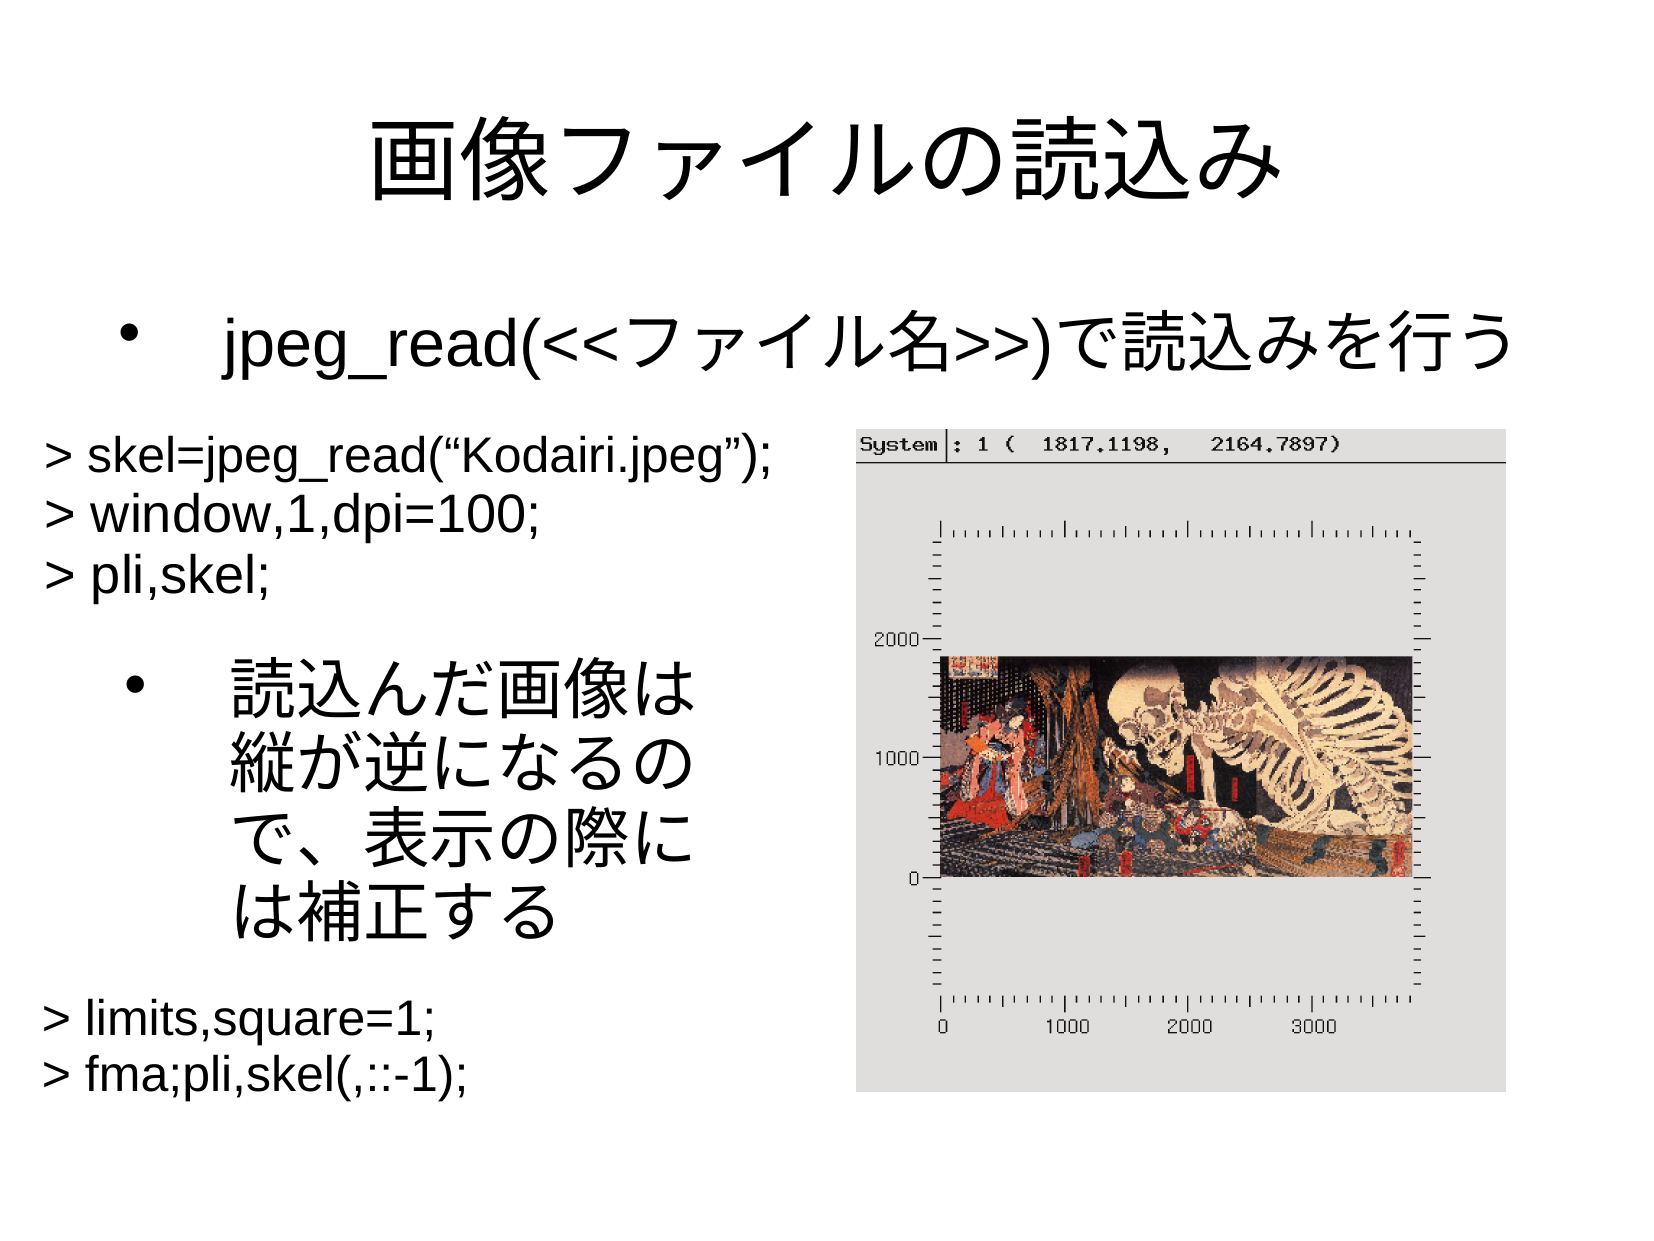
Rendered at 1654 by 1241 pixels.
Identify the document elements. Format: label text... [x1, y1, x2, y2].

text_box > skel=jpeg_read(“Kodairi.jpeg”); > window,1,dpi=100; > pli,skel; [29, 413, 975, 679]
text_box 読込んだ画像は縦が逆になるので、表示の際には補正する [88, 649, 751, 916]
title 画像ファイルの読込み [82, 56, 1571, 249]
text_box > limits,square=1; > fma;pli,skel(,::-1); [27, 980, 827, 1152]
picture [856, 432, 1506, 1093]
list jpeg_read(<<ファイル名>>)で読込みを行う [82, 290, 1571, 443]
